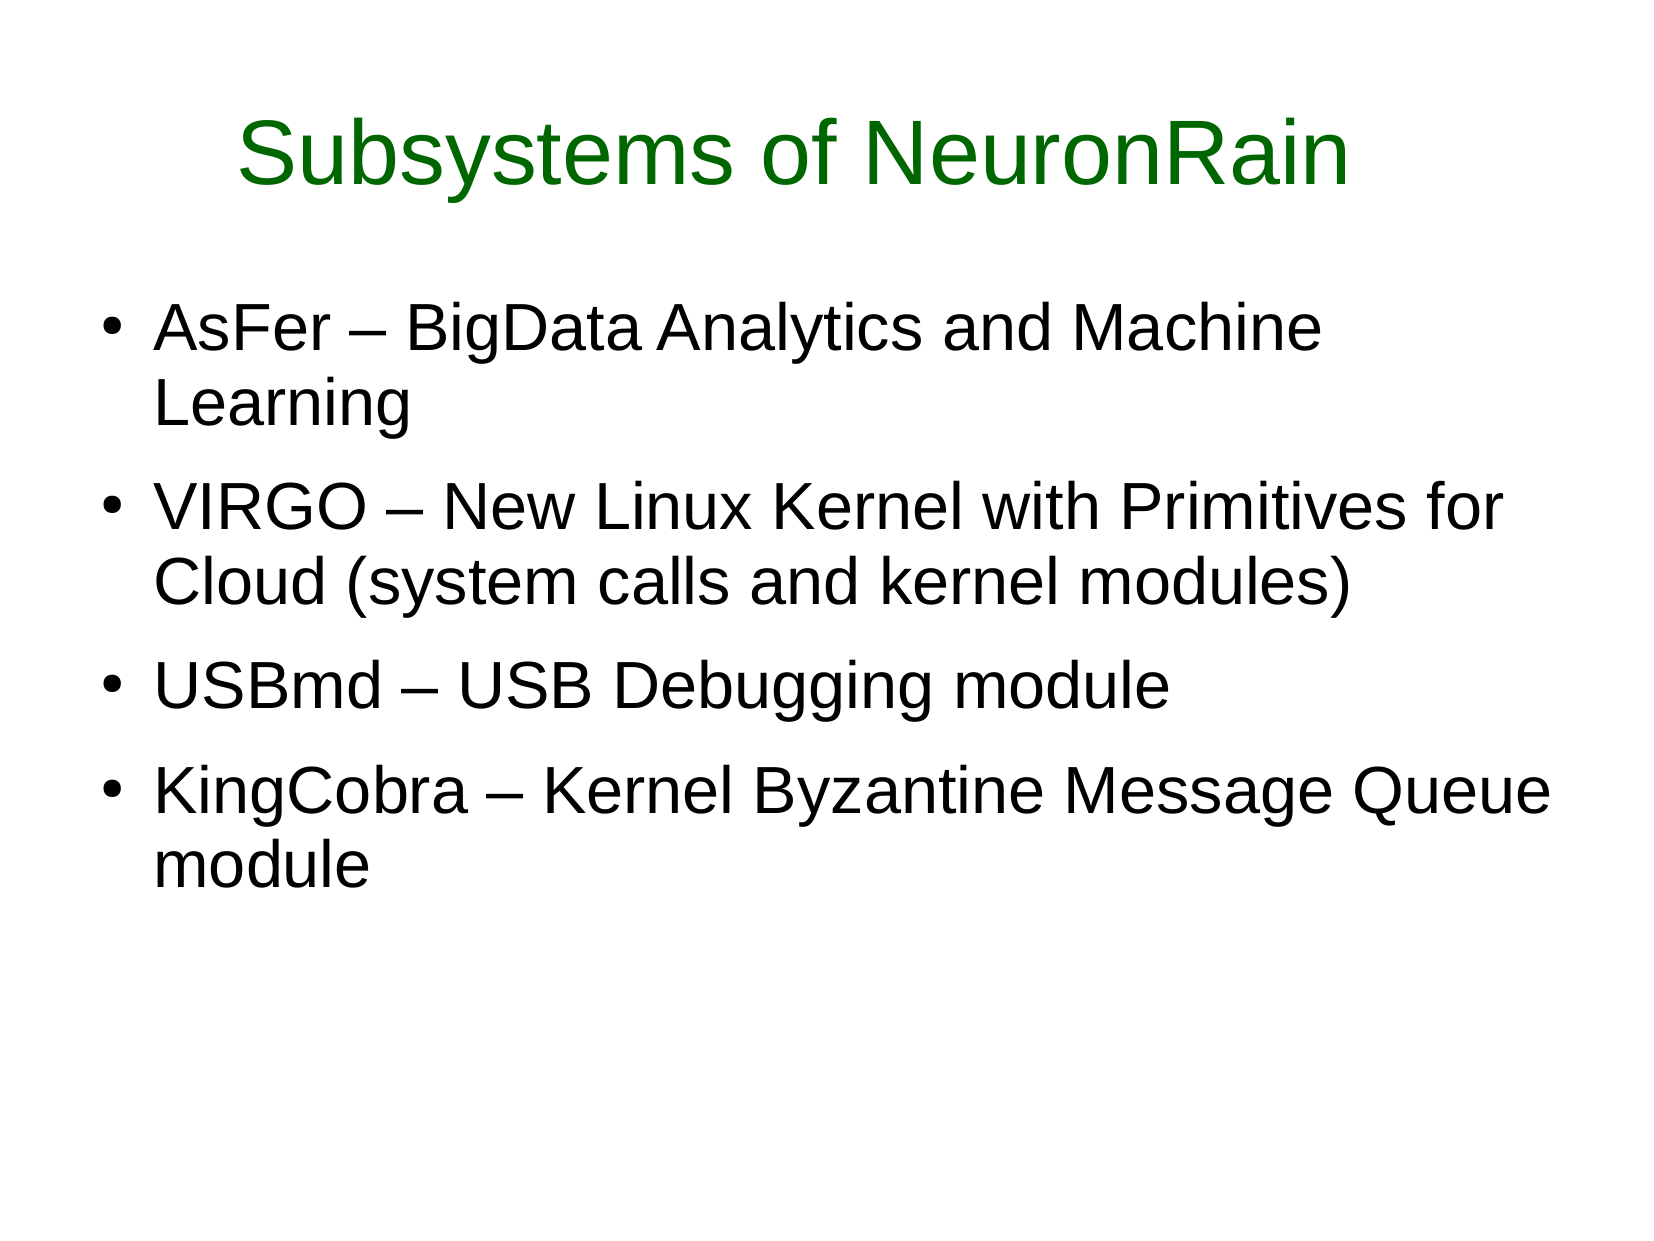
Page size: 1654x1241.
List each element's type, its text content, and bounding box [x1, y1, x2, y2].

title Subsystems of NeuronRain [82, 49, 1571, 257]
list AsFer – BigData Analytics and Machine Learning VIRGO – New Linux Kernel with Primitives for Cloud (system calls and kernel modules) USBmd – USB Debugging module KingCobra – Kernel Byzantine Message Queue module [82, 290, 1571, 1010]
